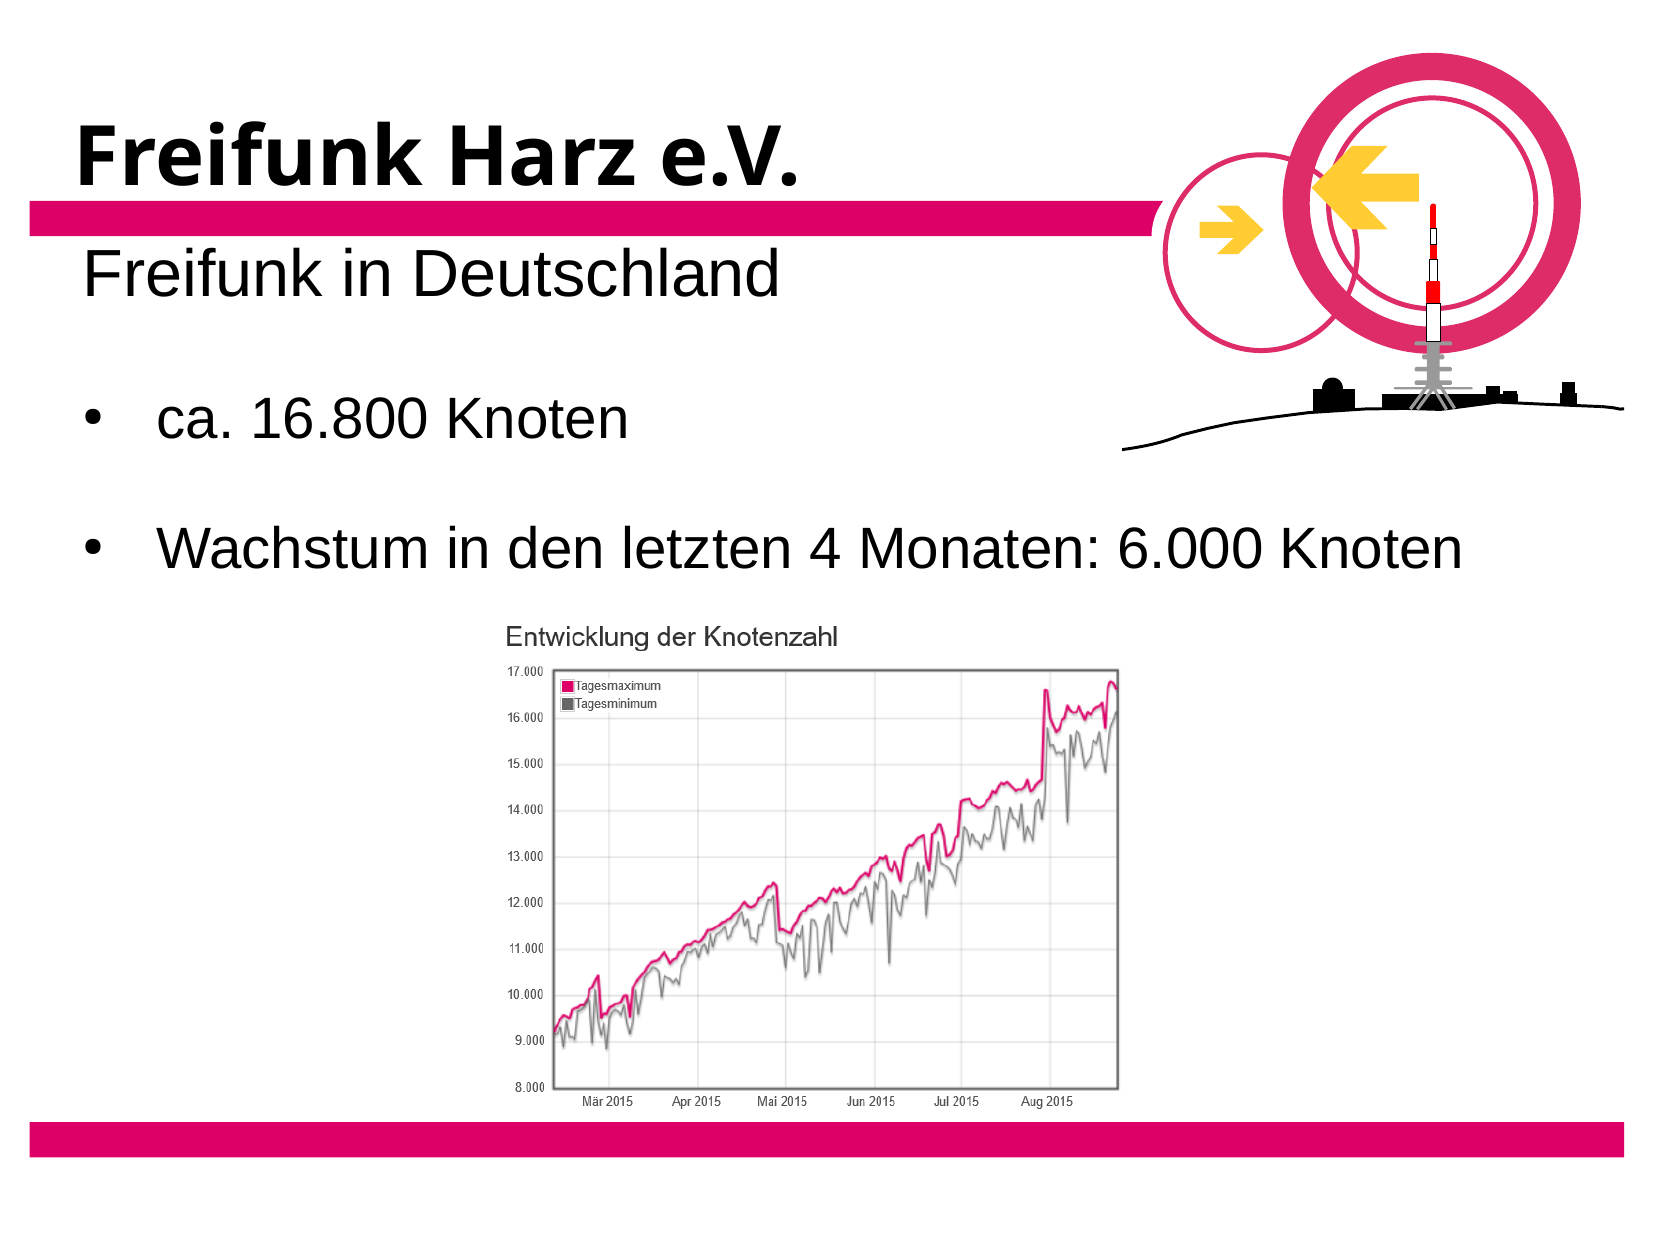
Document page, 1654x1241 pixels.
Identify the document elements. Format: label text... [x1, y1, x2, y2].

picture [497, 620, 1123, 1111]
text_box Freifunk in Deutschland ca. 16.800 Knoten Wachstum in den letzten 4 Monaten: 6.000 Knoten [82, 236, 1625, 1123]
